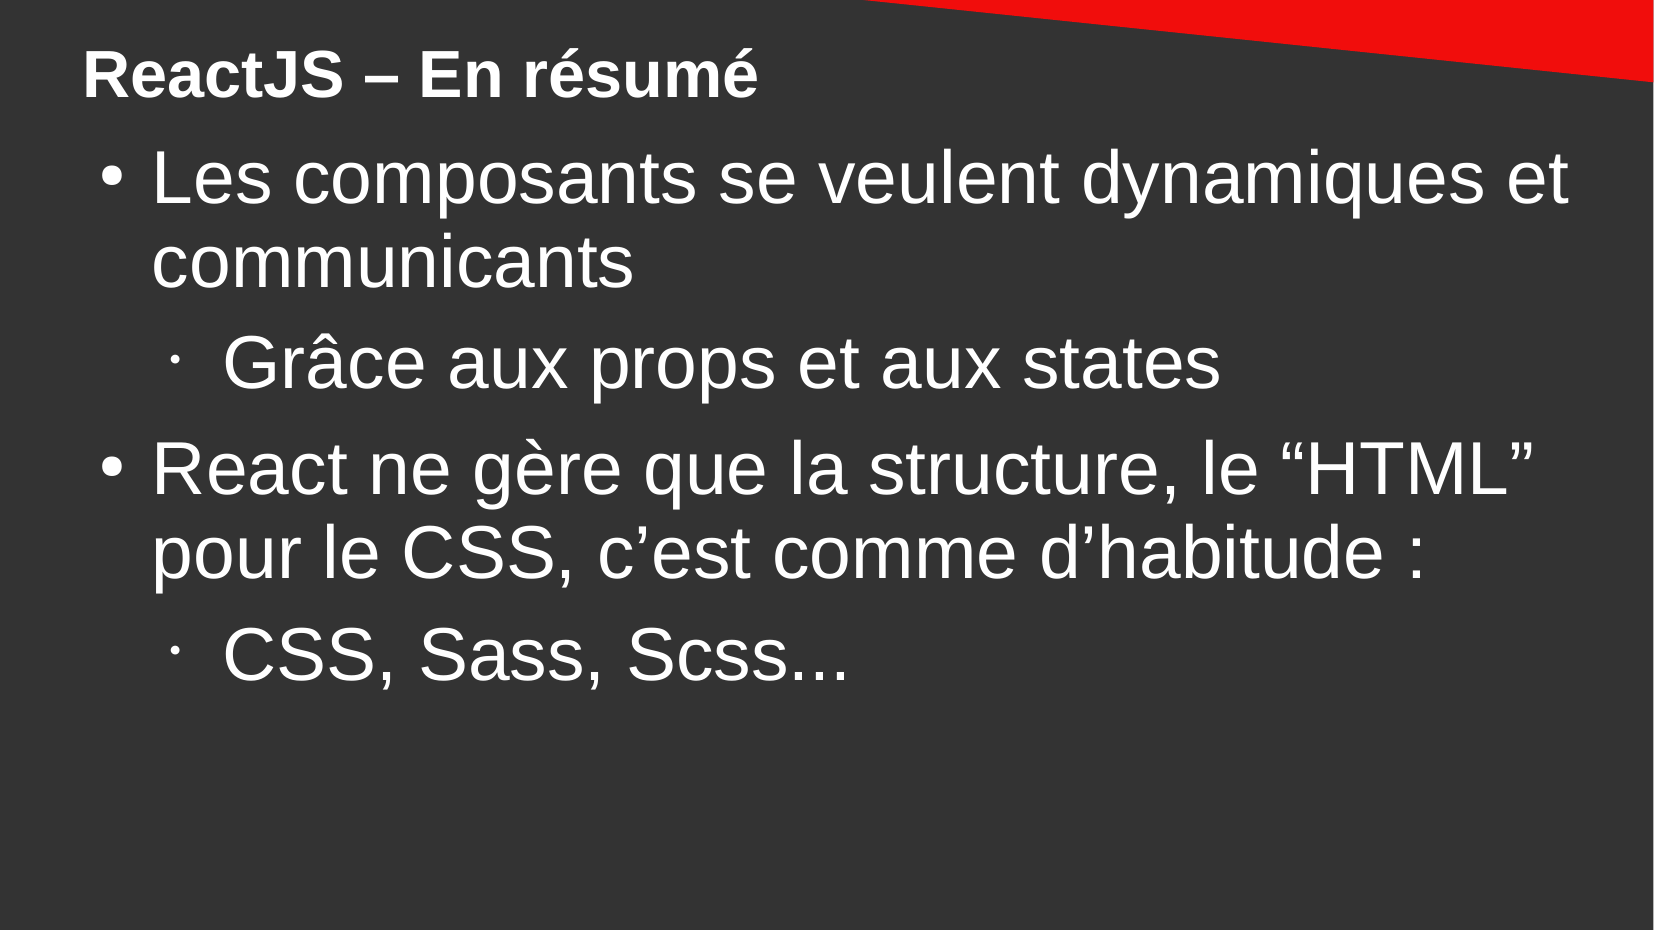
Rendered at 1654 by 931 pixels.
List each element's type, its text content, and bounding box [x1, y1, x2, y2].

list Les composants se veulent dynamiques et communicants Grâce aux props et aux states React ne gère que la structure, le “HTML” pour le CSS, c’est comme d’habitude : CSS, Sass, Scss... [80, 135, 1620, 804]
text_box [863, 0, 1654, 83]
title ReactJS – En résumé [82, 37, 1571, 122]
